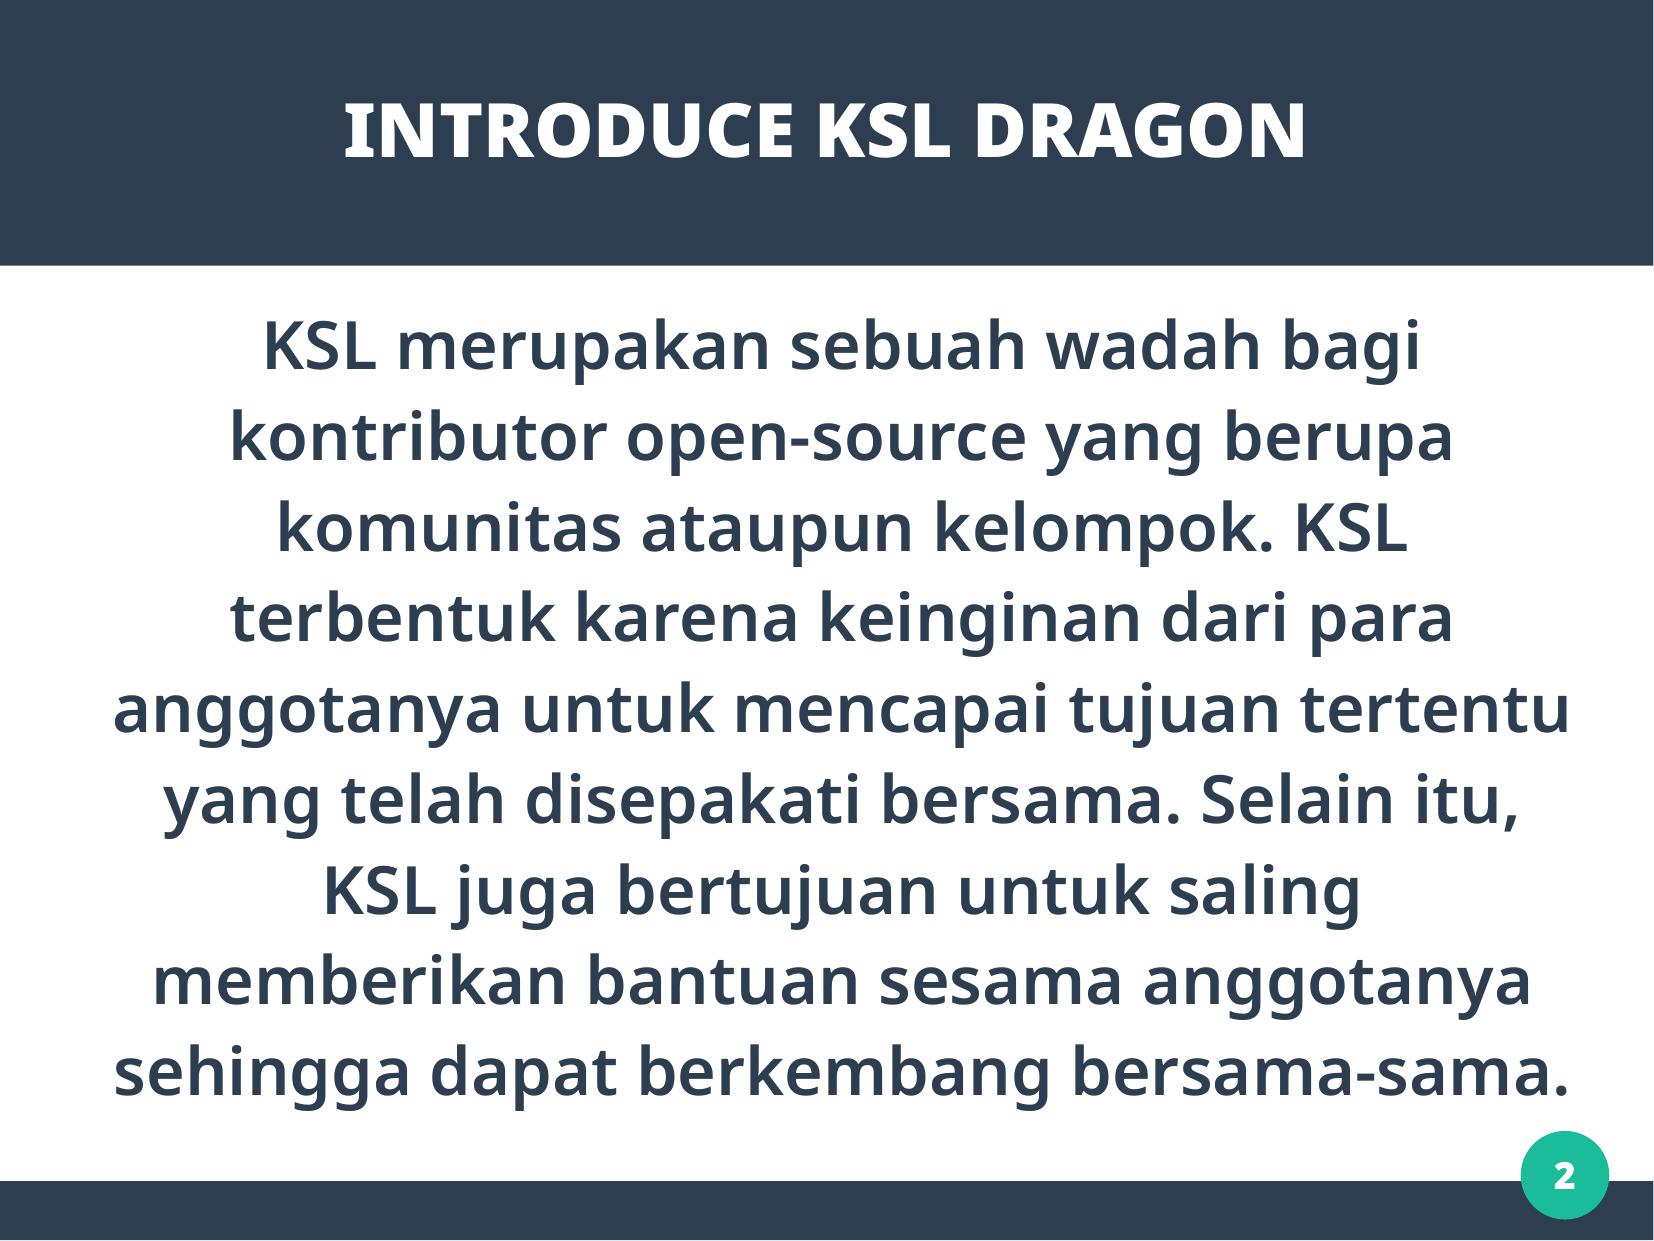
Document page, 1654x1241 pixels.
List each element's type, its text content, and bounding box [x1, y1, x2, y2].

list KSL merupakan sebuah wadah bagi kontributor open-source yang berupa komunitas ataupun kelompok. KSL terbentuk karena keinginan dari para anggotanya untuk mencapai tujuan tertentu yang telah disepakati bersama. Selain itu, KSL juga bertujuan untuk saling memberikan bantuan sesama anggotanya sehingga dapat berkembang bersama-sama. [39, 298, 1576, 1126]
title INTRODUCE KSL DRAGON [59, 49, 1595, 207]
